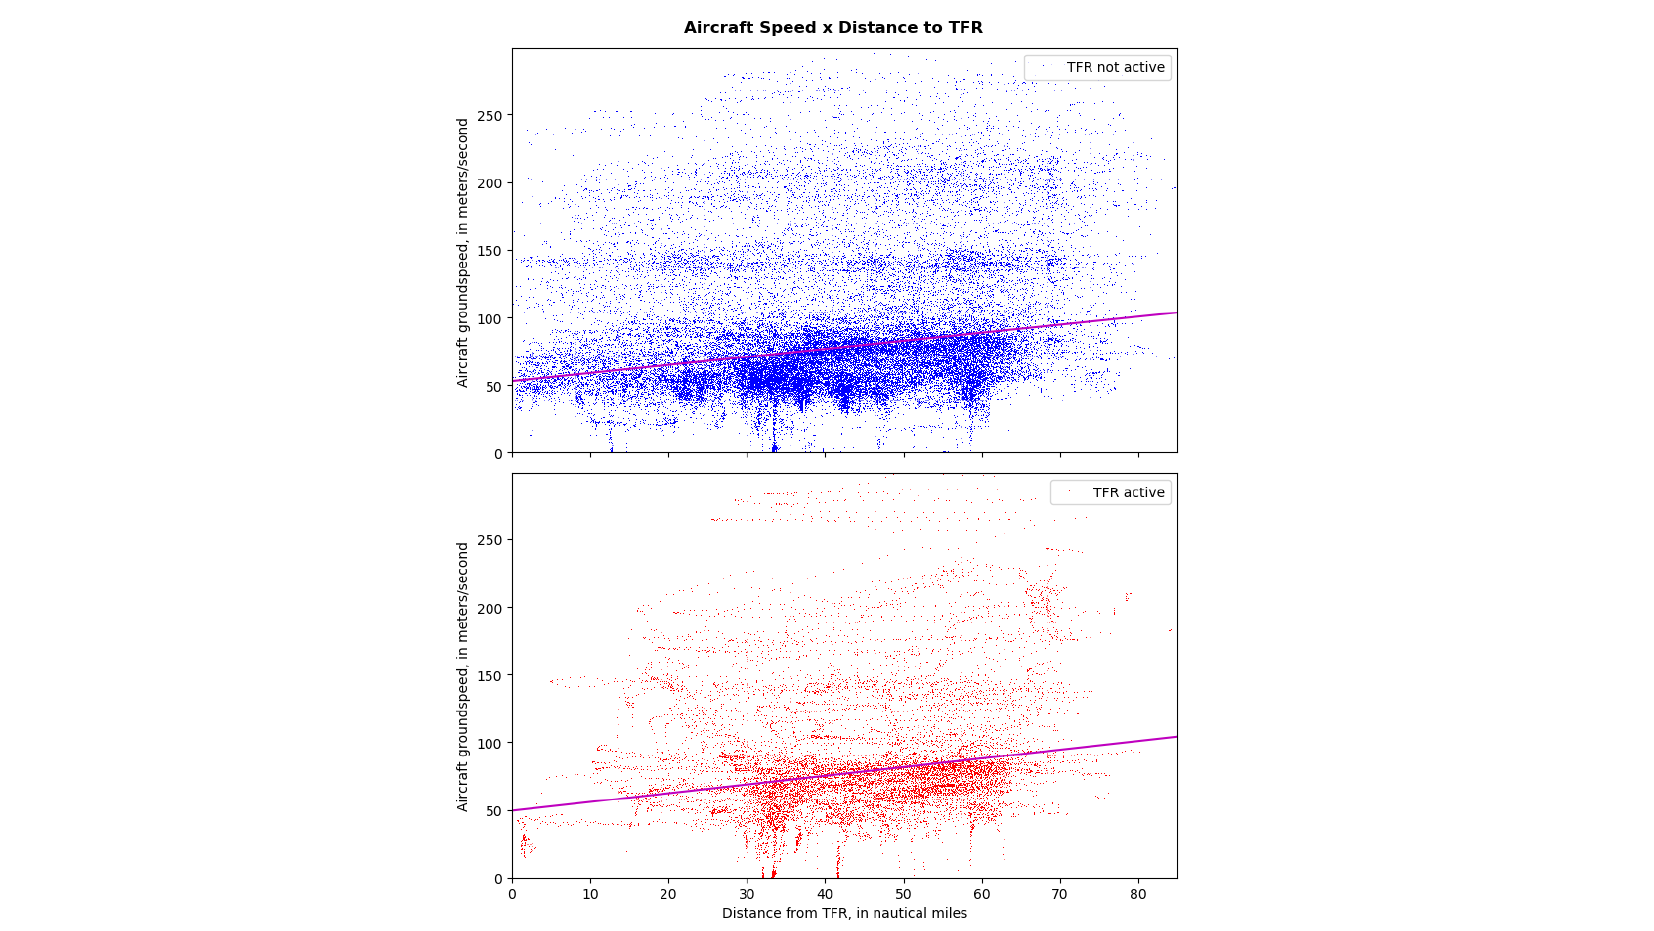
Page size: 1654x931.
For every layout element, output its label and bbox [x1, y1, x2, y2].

picture [404, 2, 1262, 931]
